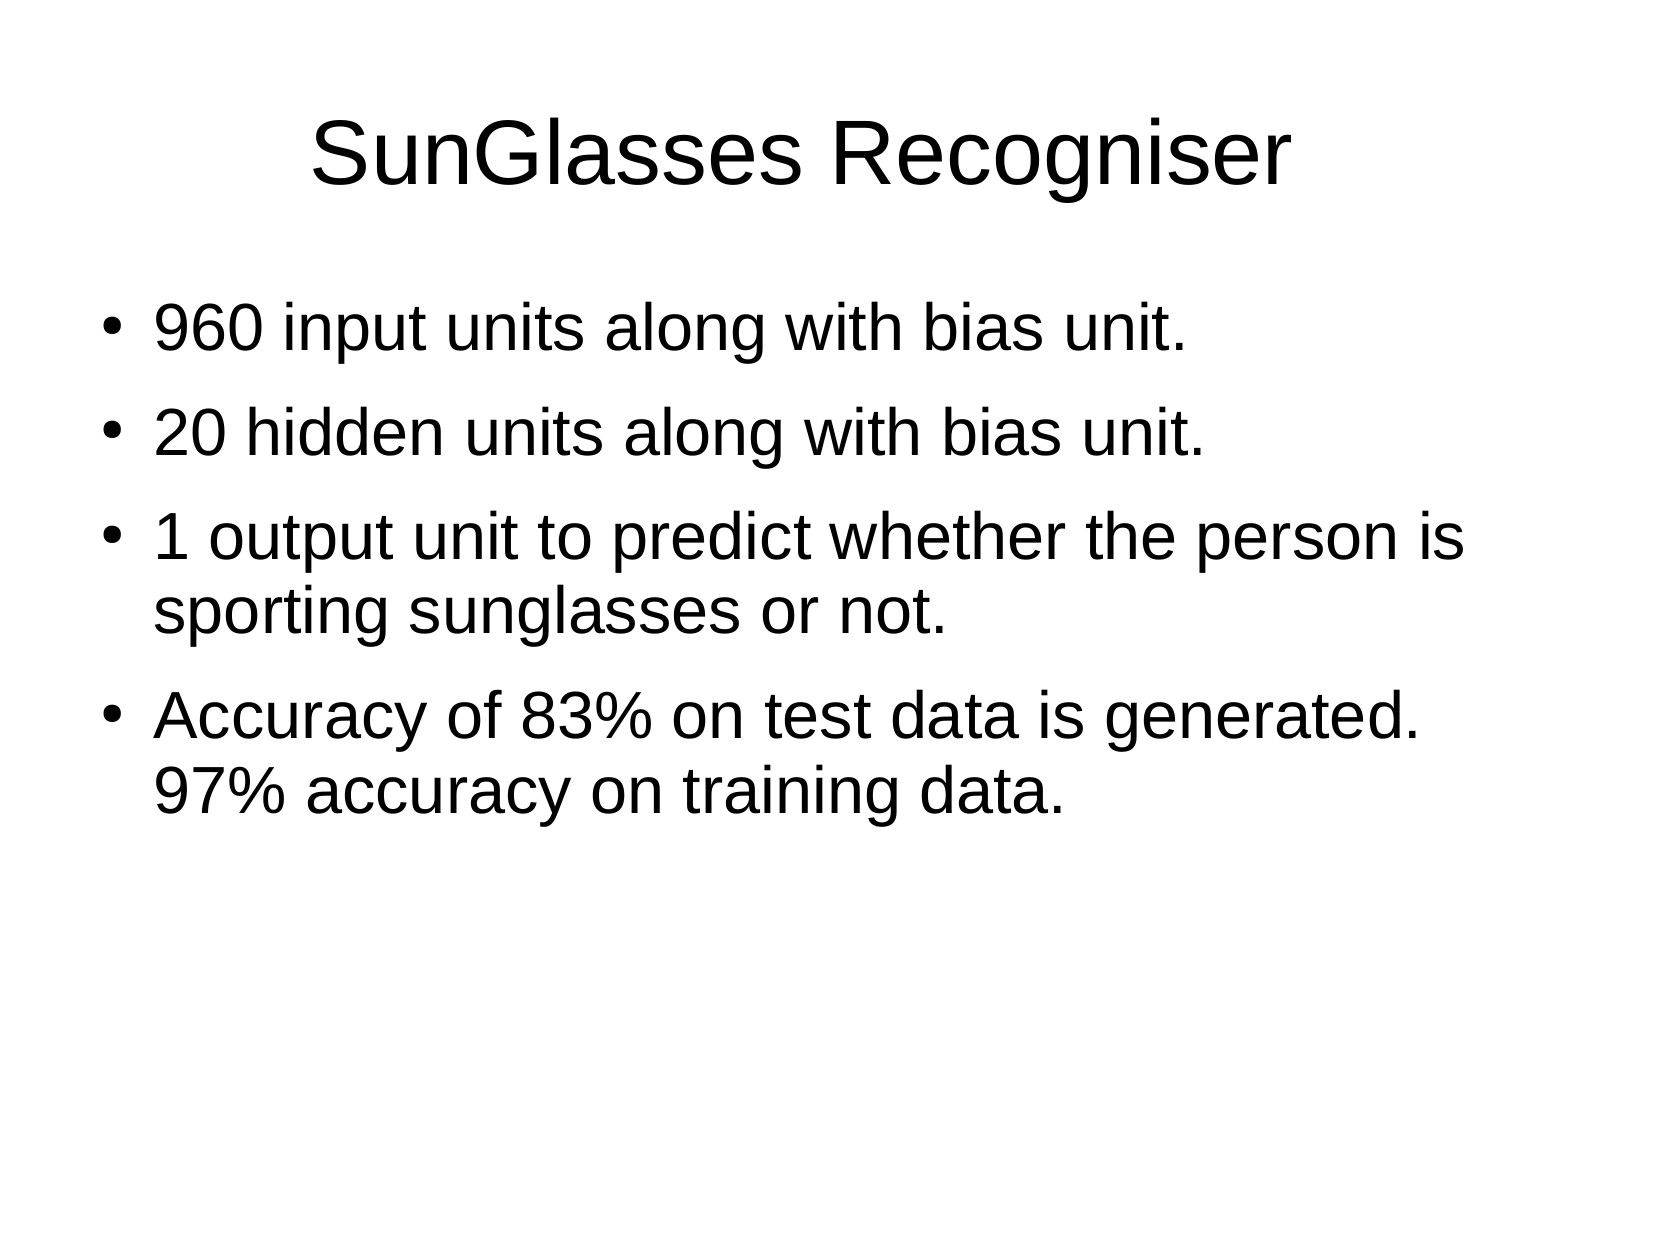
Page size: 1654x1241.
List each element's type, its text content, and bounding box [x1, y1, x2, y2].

list 960 input units along with bias unit. 20 hidden units along with bias unit. 1 output unit to predict whether the person is sporting sunglasses or not. Accuracy of 83% on test data is generated. 97% accuracy on training data. [82, 290, 1571, 1010]
title SunGlasses Recogniser [82, 49, 1571, 257]
